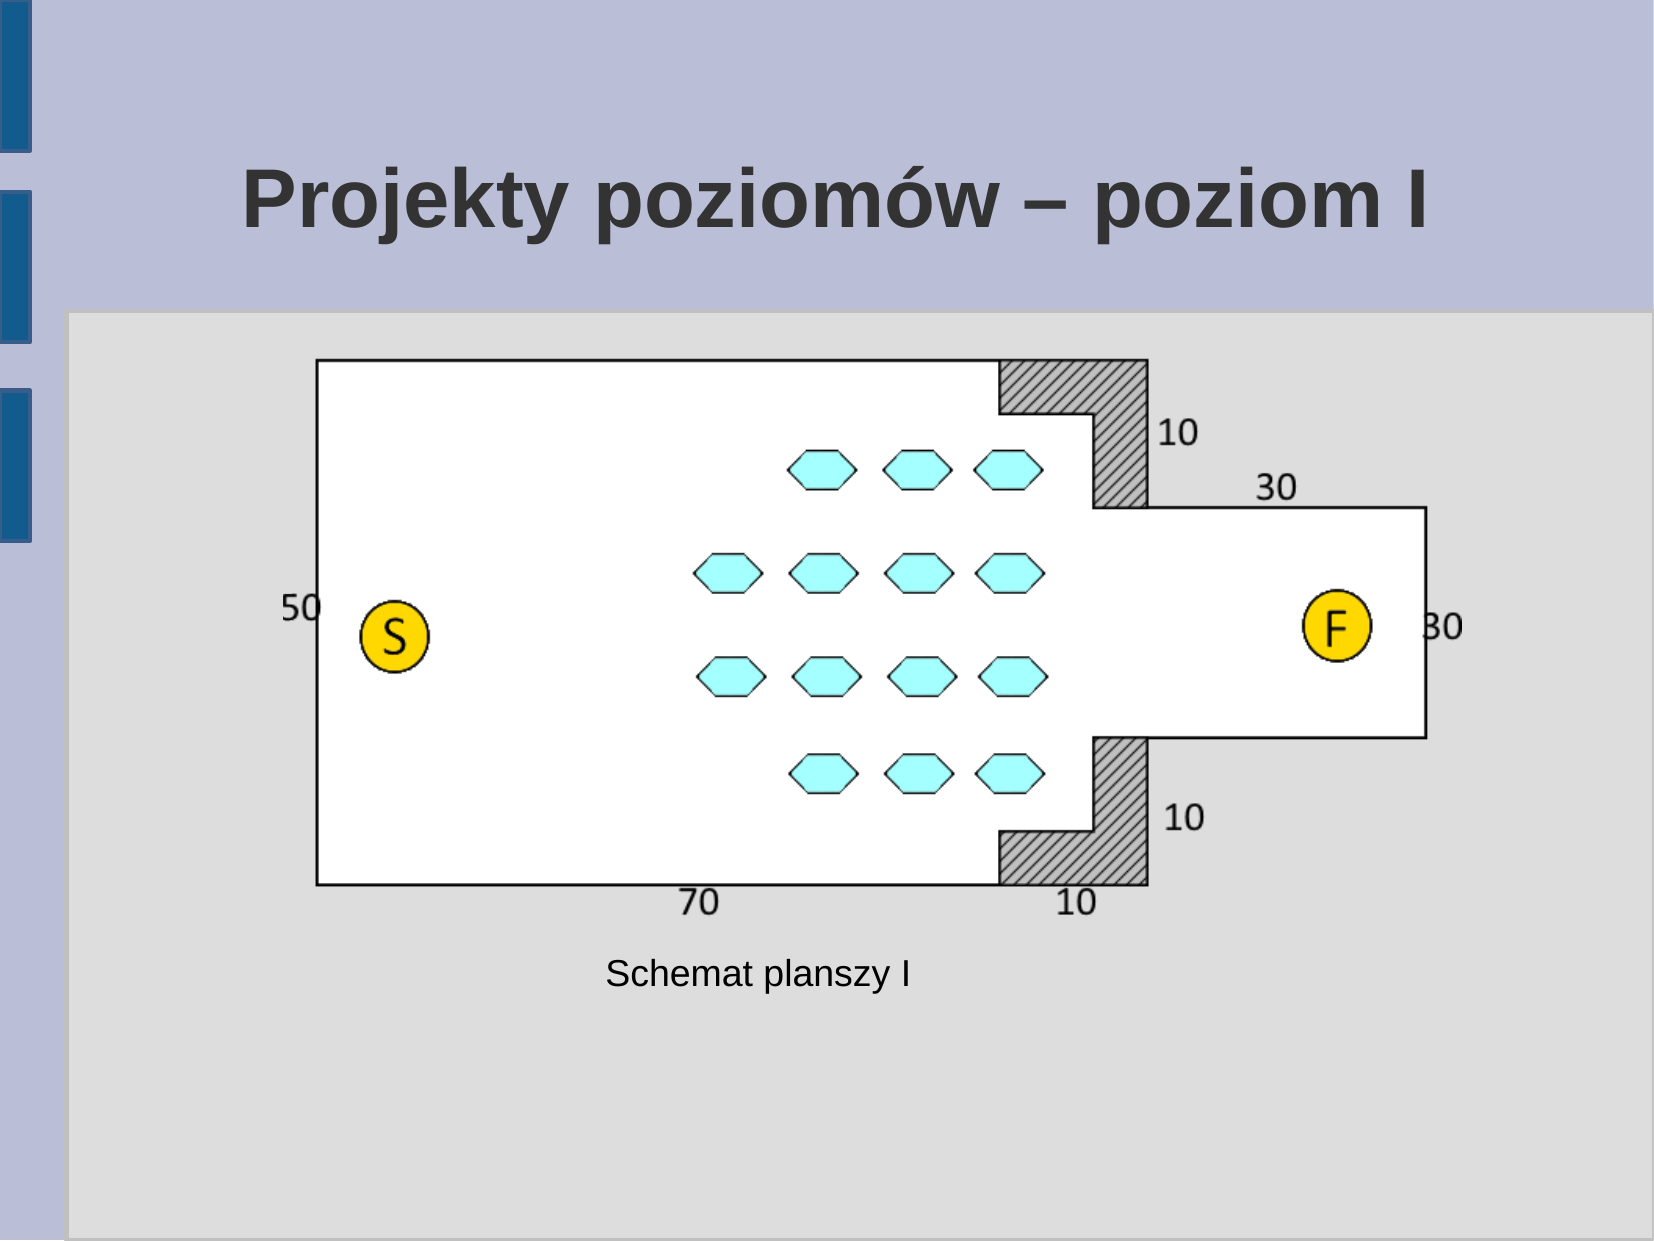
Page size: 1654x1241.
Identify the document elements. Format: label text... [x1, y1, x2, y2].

title Projekty poziomów – poziom I [121, 91, 1534, 299]
text_box Schemat planszy I [590, 944, 969, 1002]
picture [283, 342, 1462, 918]
